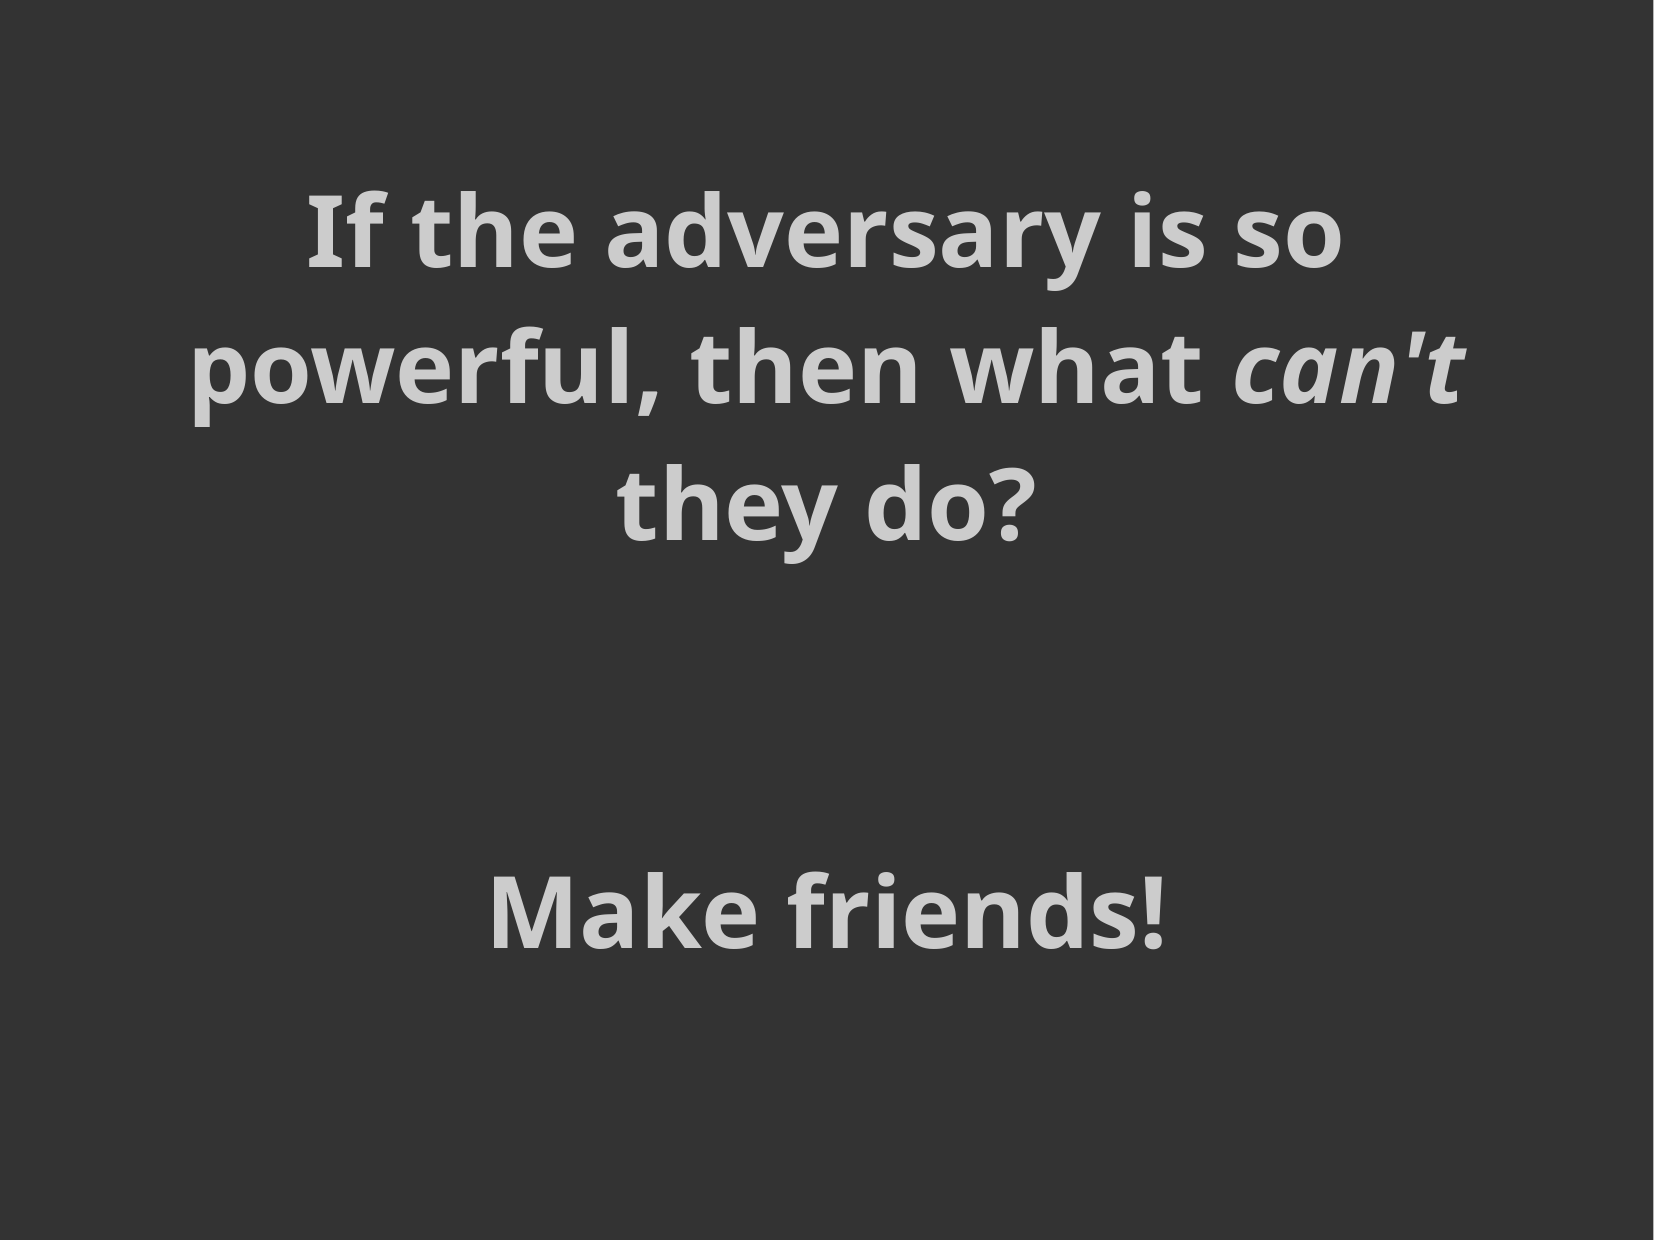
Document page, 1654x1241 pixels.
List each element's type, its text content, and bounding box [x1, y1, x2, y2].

title If the adversary is so powerful, then what can't they do? Make friends! [82, 230, 1571, 1045]
